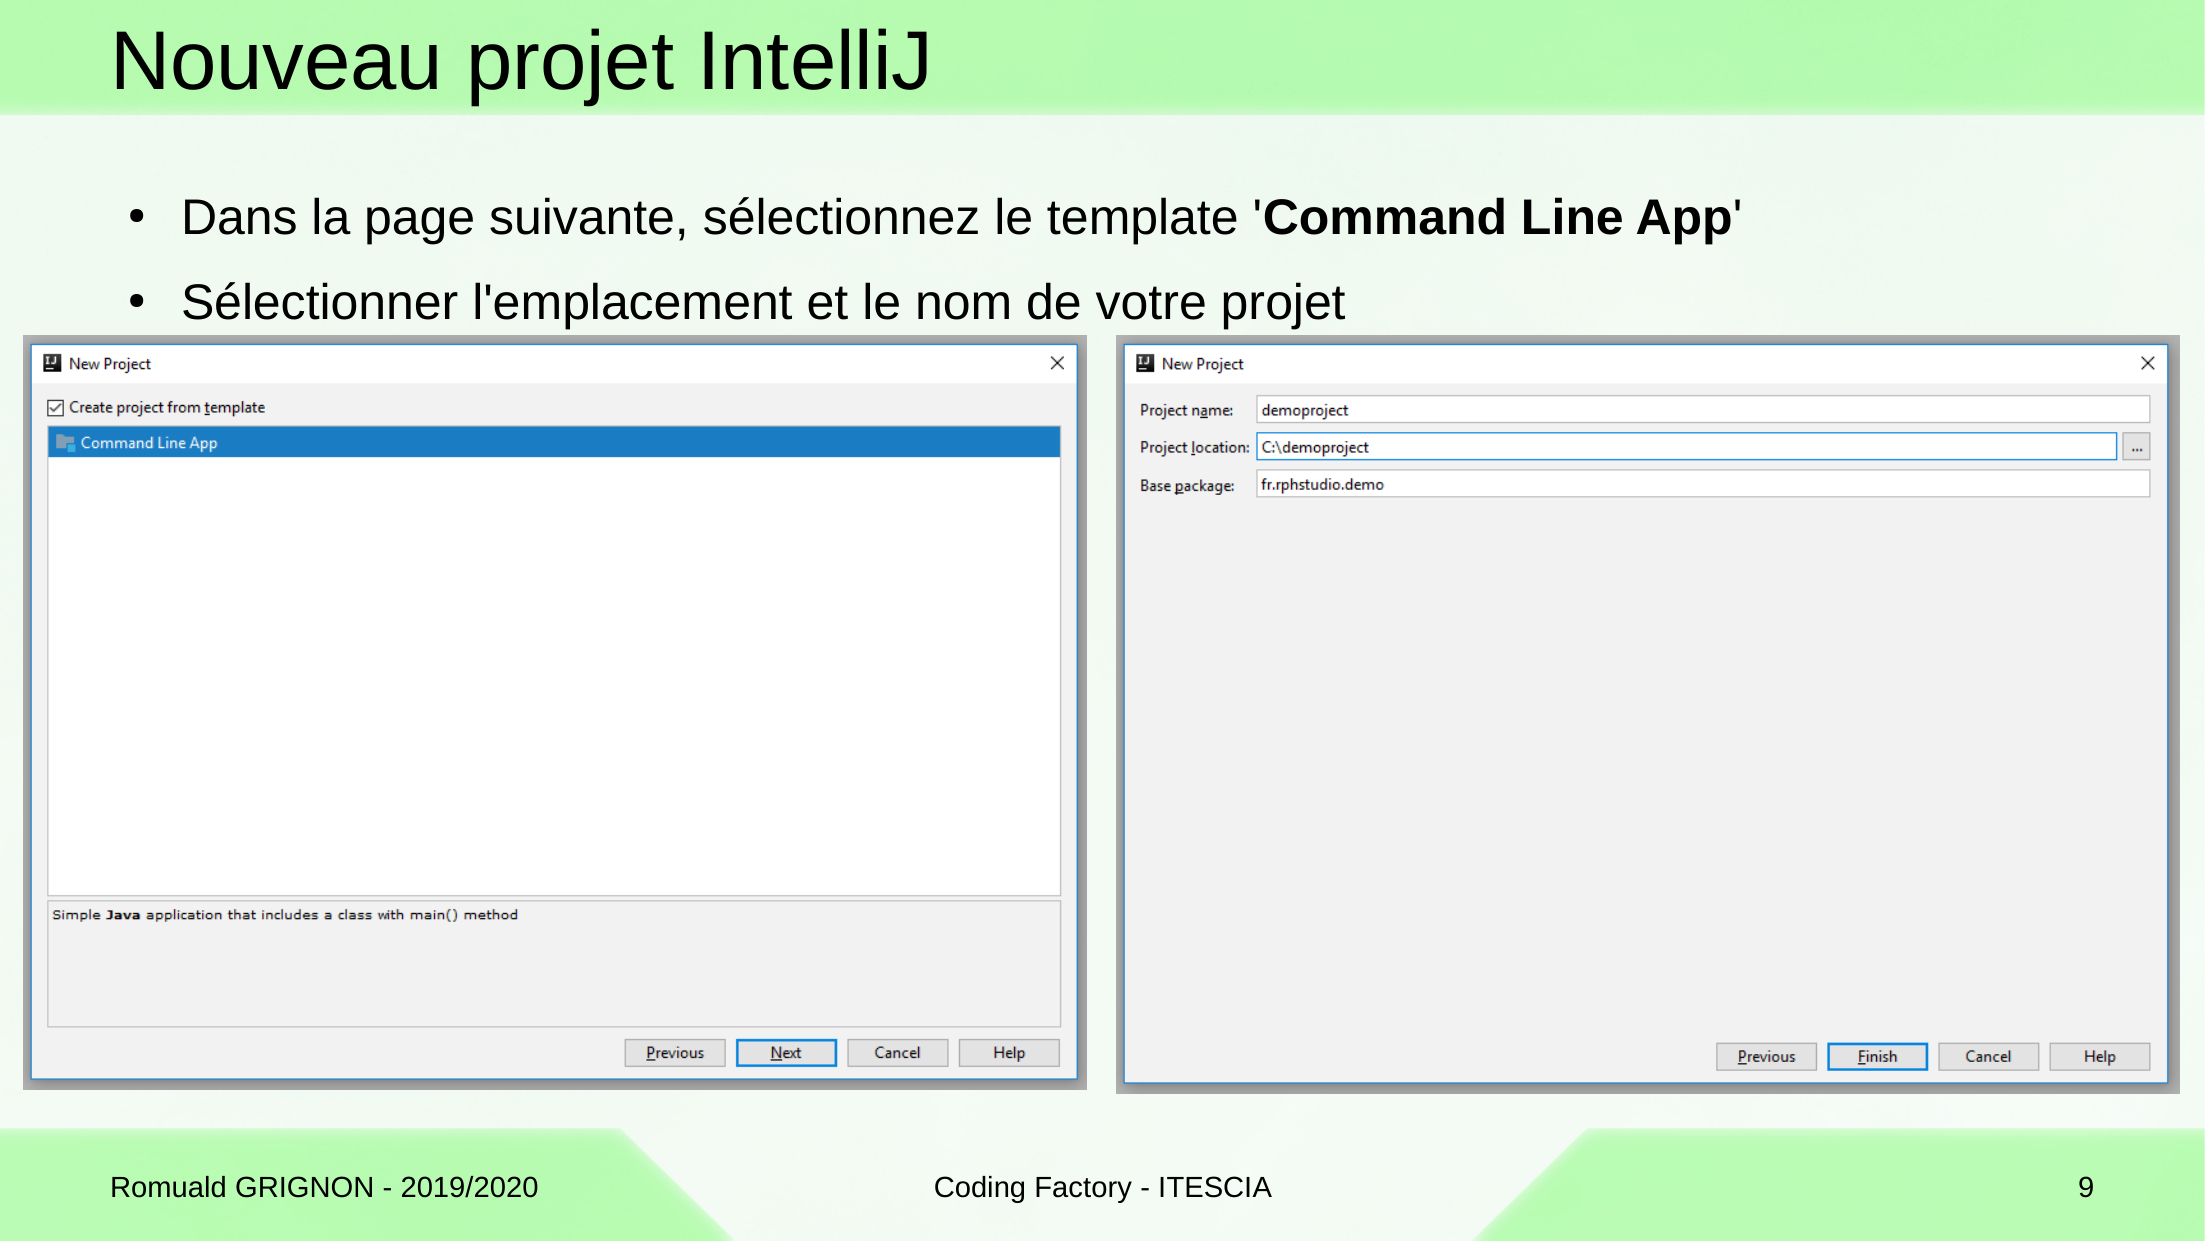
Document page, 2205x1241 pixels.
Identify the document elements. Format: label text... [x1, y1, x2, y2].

title Nouveau projet IntelliJ [110, 49, 2095, 257]
picture [0, 0, 2205, 1241]
list Dans la page suivante, sélectionnez le template 'Command Line App' Sélectionner l'emplacement et le nom de votre projet [110, 259, 2095, 767]
